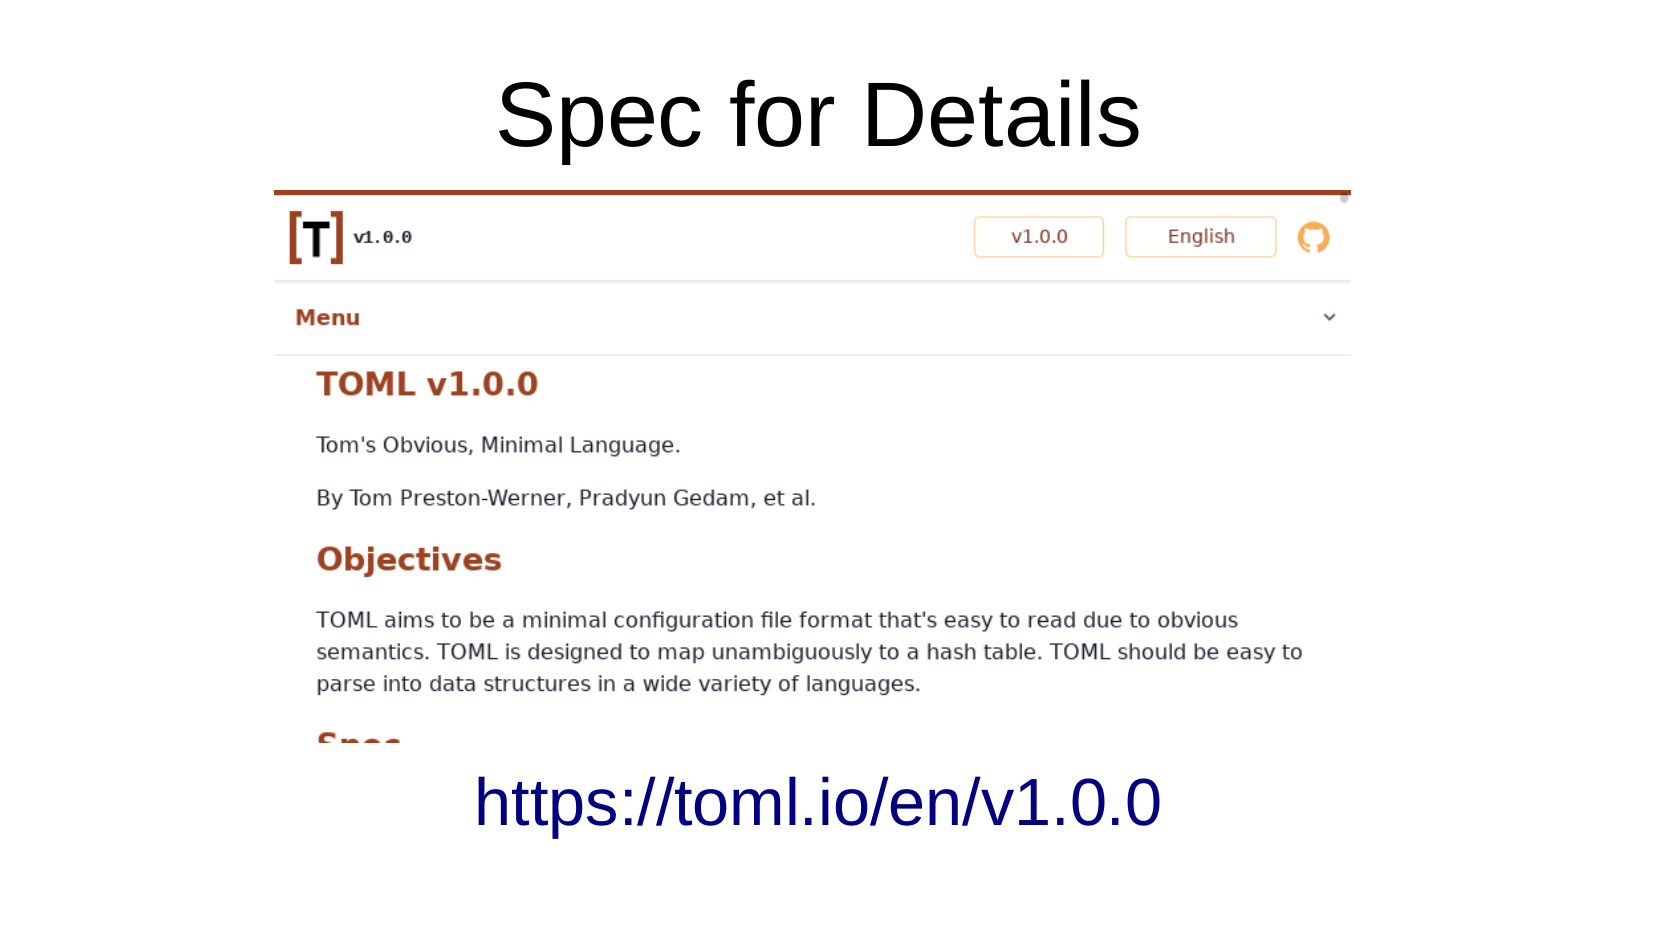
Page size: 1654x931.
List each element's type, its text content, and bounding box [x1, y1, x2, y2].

picture [274, 190, 1351, 743]
subtitle https://toml.io/en/v1.0.0 [75, 742, 1564, 863]
title Spec for Details [75, 37, 1564, 193]
